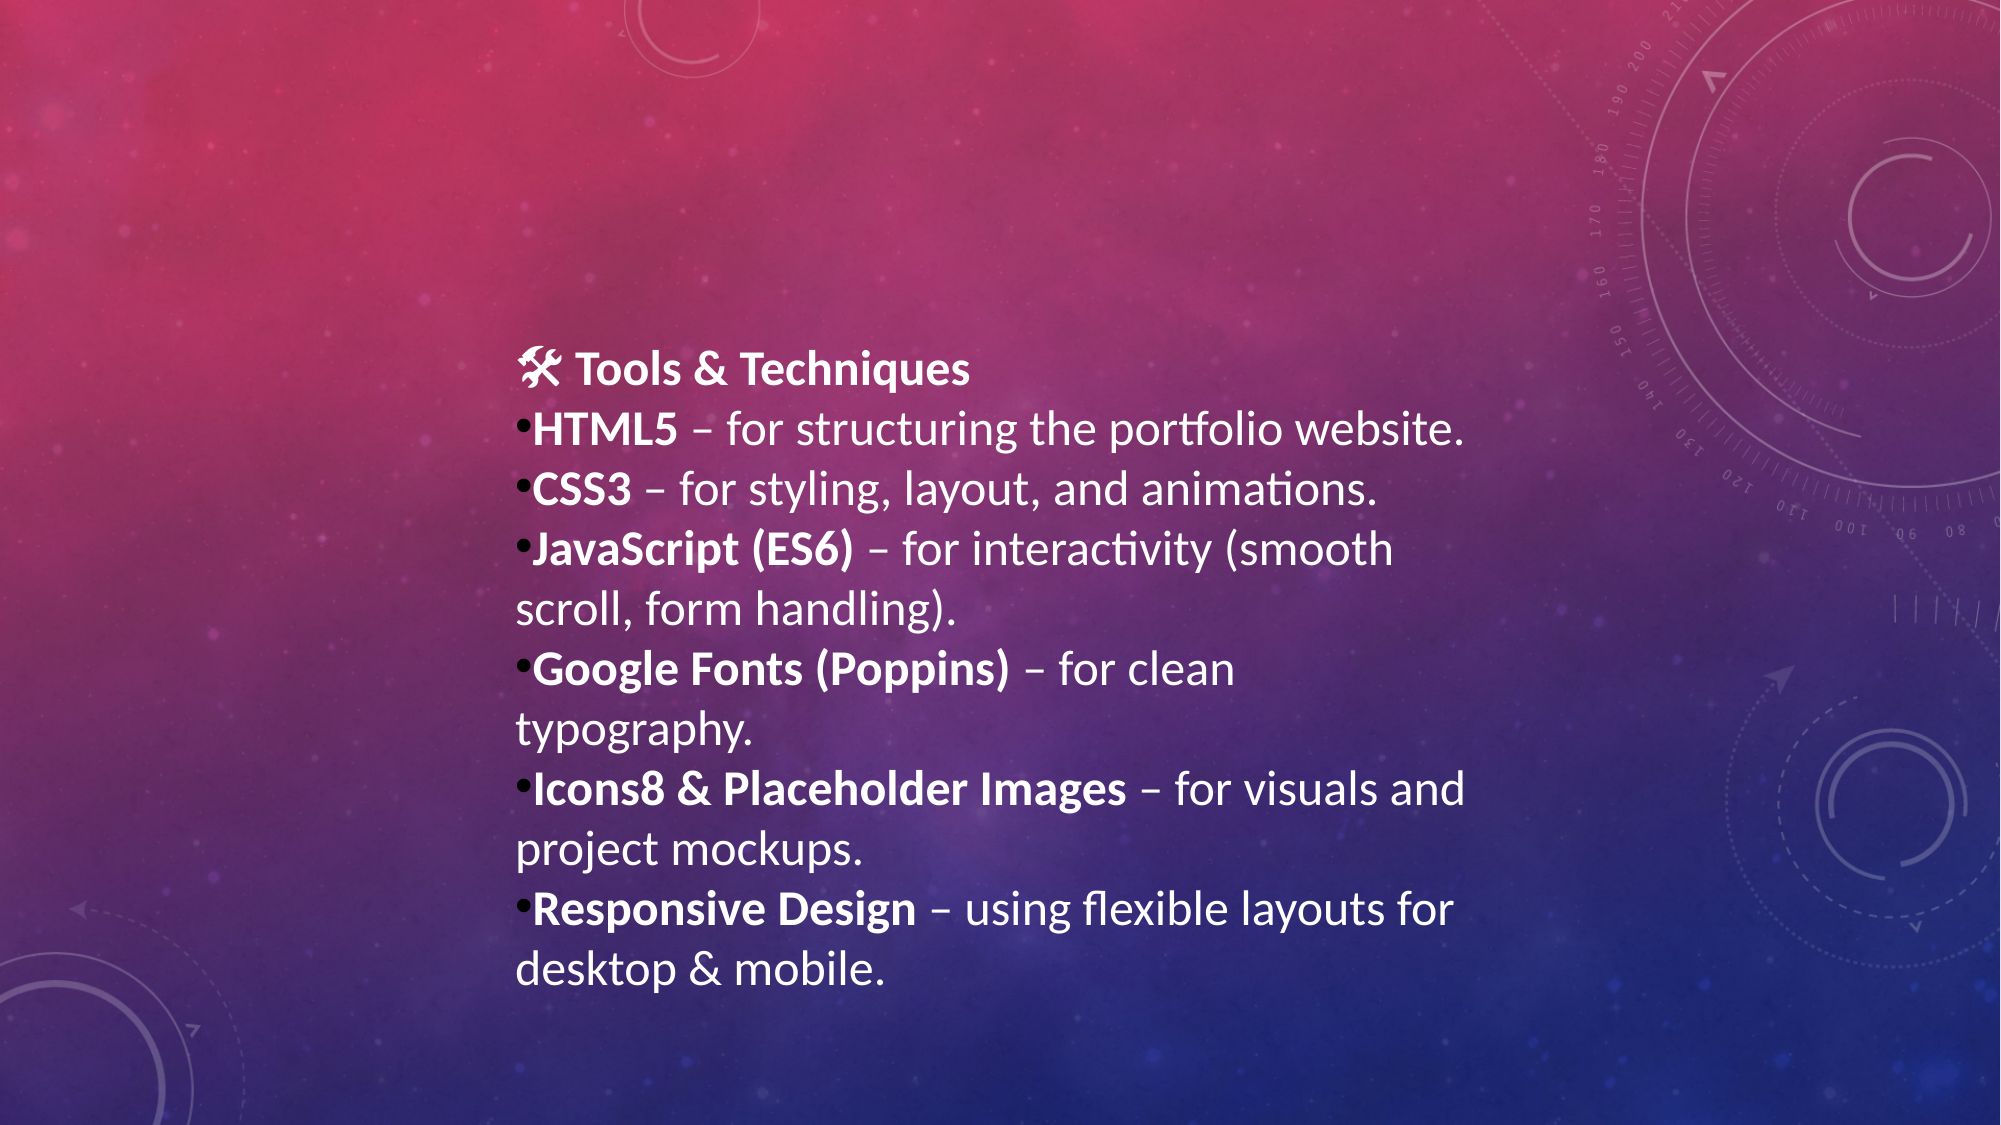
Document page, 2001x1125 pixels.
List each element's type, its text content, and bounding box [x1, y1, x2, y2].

text_box 🛠️ Tools & Techniques HTML5 – for structuring the portfolio website. CSS3 – for styling, layout, and animations. JavaScript (ES6) – for interactivity (smooth scroll, form handling). Google Fonts (Poppins) – for clean typography. Icons8 & Placeholder Images – for visuals and project mockups. Responsive Design – using flexible layouts for desktop & mobile. [500, 328, 1501, 1010]
